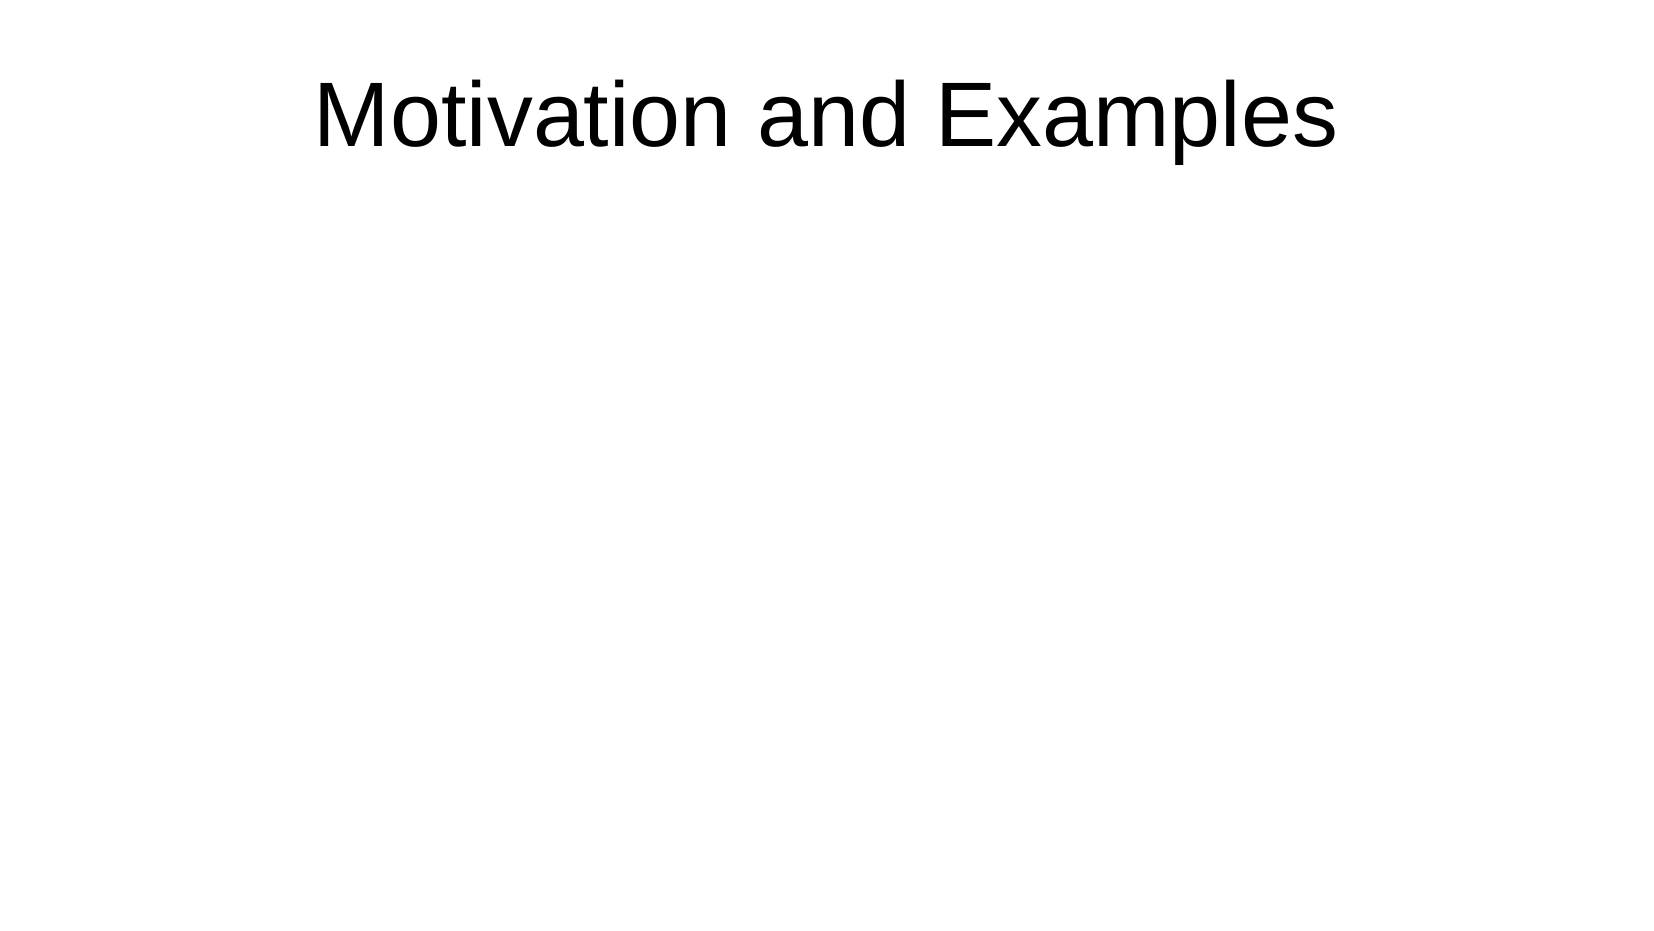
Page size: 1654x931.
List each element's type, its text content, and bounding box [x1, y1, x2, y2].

title Motivation and Examples [82, 37, 1571, 193]
